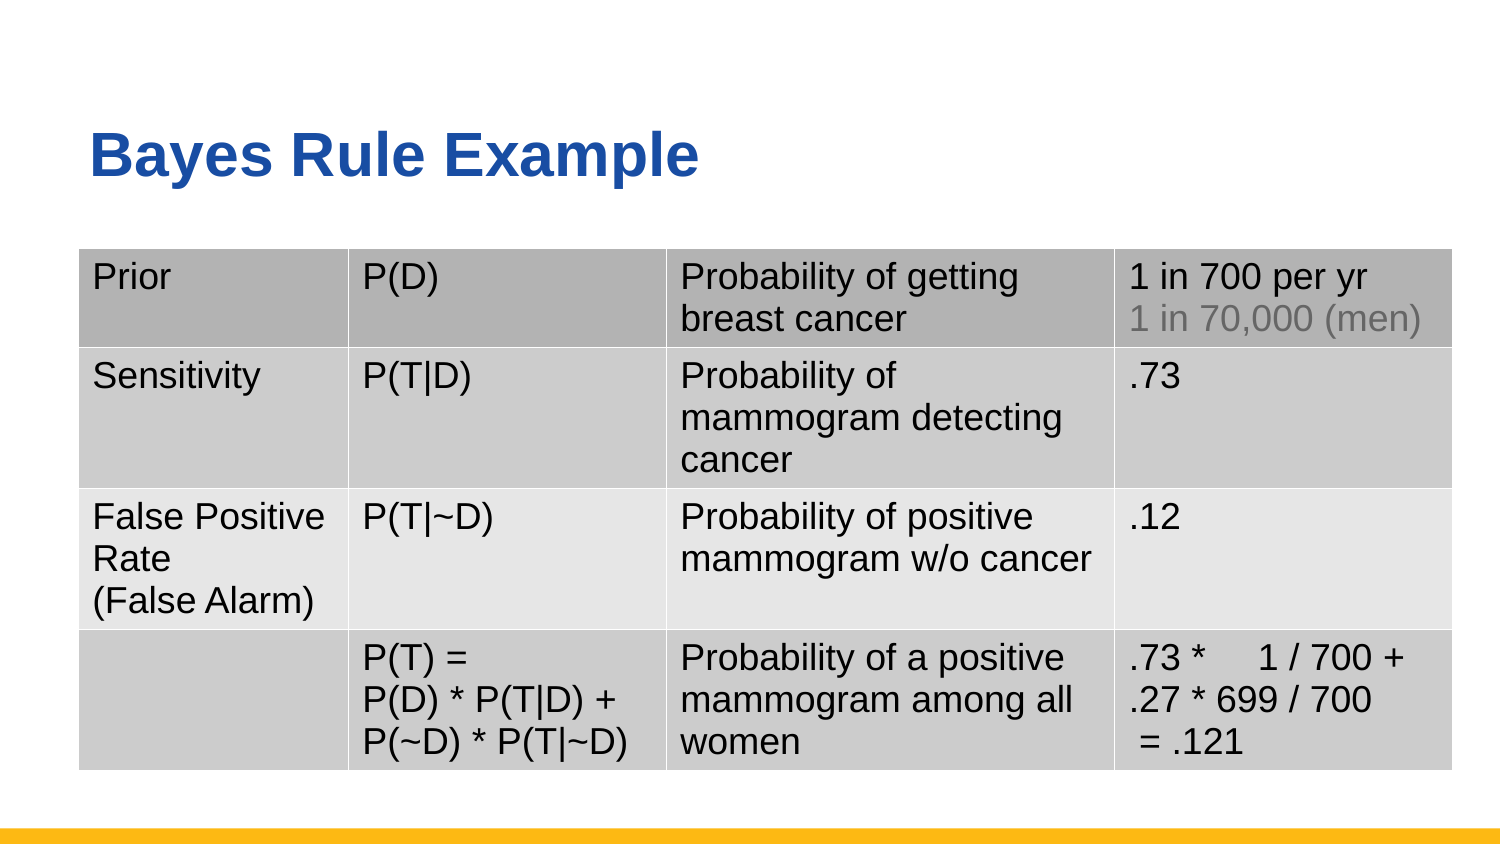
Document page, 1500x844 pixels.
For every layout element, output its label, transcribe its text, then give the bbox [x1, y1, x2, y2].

table_cell P(T|D) [349, 348, 666, 488]
table_cell False Positive Rate (False Alarm) [79, 489, 348, 629]
table_cell P(T|~D) [349, 489, 666, 629]
table_cell [79, 630, 348, 770]
table_cell Probability of positive mammogram w/o cancer [667, 489, 1114, 629]
table_cell .12 [1115, 489, 1452, 629]
table_header Probability of getting breast cancer [667, 249, 1114, 347]
table_cell Probability of mammogram detecting cancer [667, 348, 1114, 488]
table_header Prior [79, 249, 348, 347]
table_header P(D) [349, 249, 666, 347]
table_cell Probability of a positive mammogram among all women [667, 630, 1114, 770]
table_cell P(T) = P(D) * P(T|D) + P(~D) * P(T|~D) [349, 630, 666, 770]
table_cell Sensitivity [79, 348, 348, 488]
table_header 1 in 700 per yr 1 in 70,000 (men) [1115, 249, 1452, 347]
table_cell .73 [1115, 348, 1452, 488]
text_box Bayes Rule Example [74, 0, 1425, 197]
table_cell .73 * 1 / 700 + .27 * 699 / 700 = .121 [1115, 630, 1452, 770]
